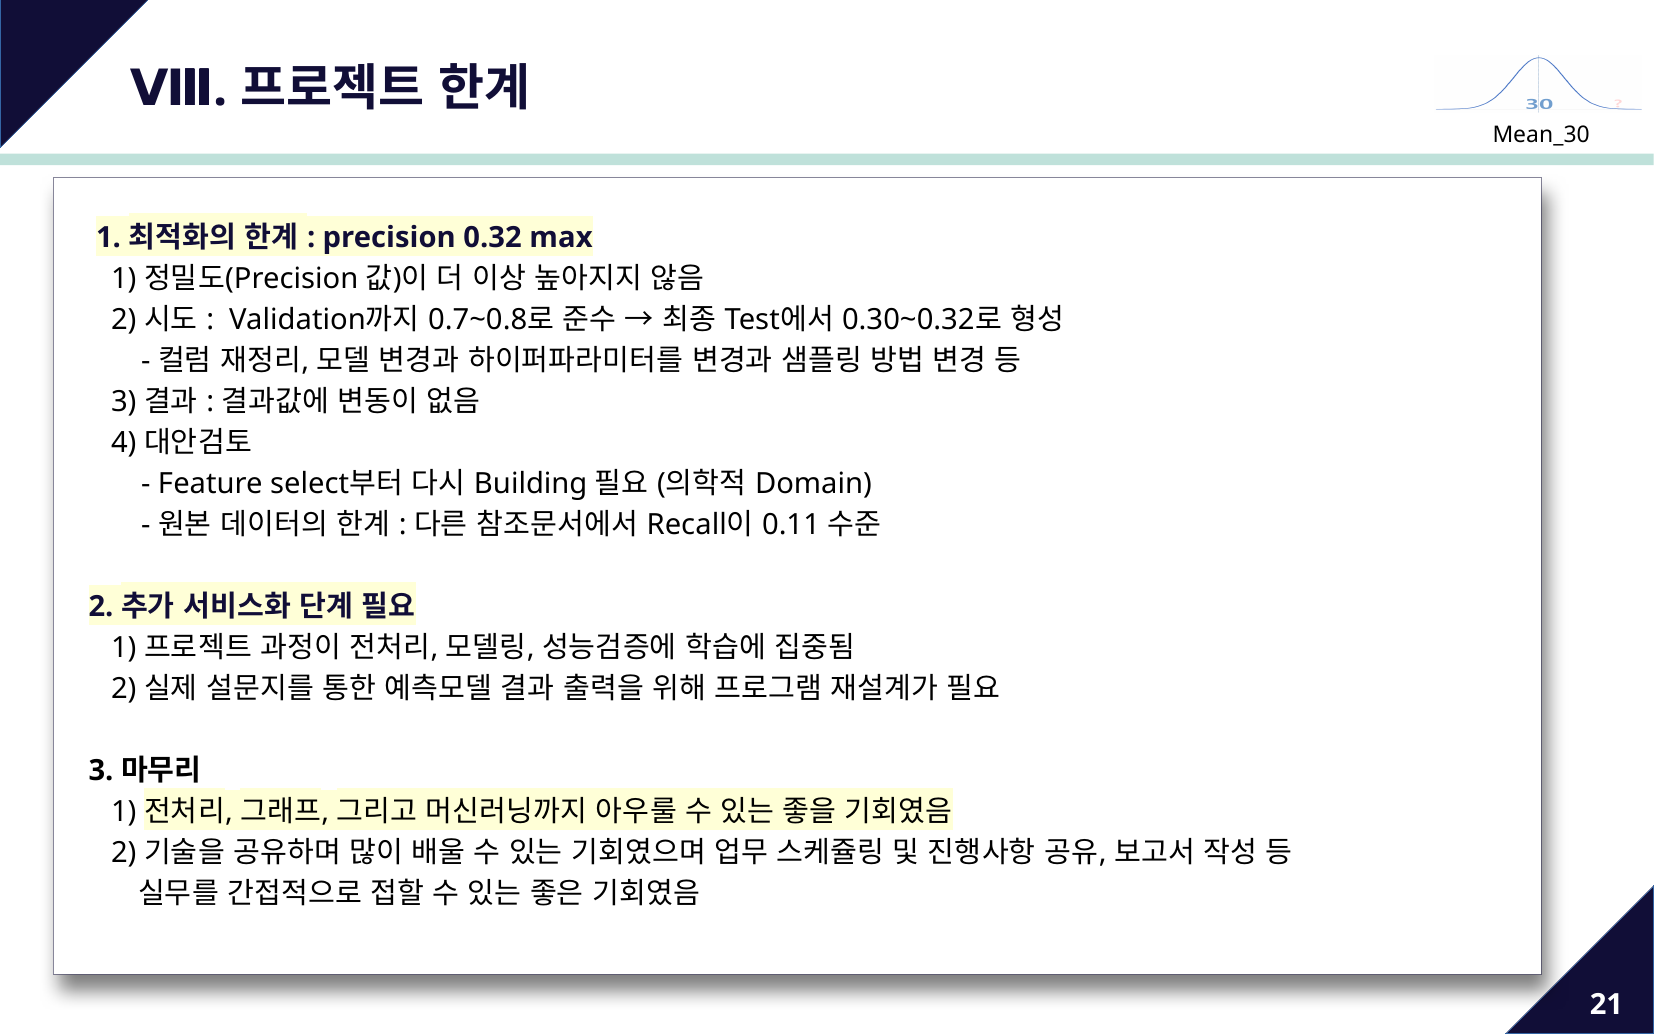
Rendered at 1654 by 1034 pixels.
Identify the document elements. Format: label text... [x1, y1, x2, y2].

picture [1434, 55, 1642, 113]
title Ⅷ. 프로젝트 한계 [129, 41, 1618, 148]
list 1. 최적화의 한계 : precision 0.32 max 1) 정밀도(Precision 값)이 더 이상 높아지지 않음 2) 시도 : Validation까지 0.7~0.8로 준수 → 최종 Test에서 0.30~0.32로 형성 - 컬럼 재정리, 모델 변경과 하이퍼파라미터를 변경과 샘플링 방법 변경 등 3) 결과 : 결과값에 변동이 없음 4) 대안검토 - Feature select부터 다시 Building 필요 (의학적 Domain) - 원본 데이터의 한계 : 다른 참조문서에서 Recall이 0.11 수준 2. 추가 서비스화 단계 필요 1) 프로젝트 과정이 전처리, 모델링, 성능검증에 학습에 집중됨 2) 실제 설문지를 통한 예측모델 결과 출력을 위해 프로그램 재설계가 필요 3. 마무리 1) 전처리, 그래프, 그리고 머신러닝까지 아우룰 수 있는 좋을 기회였음 2) 기술을 공유하며 많이 배울 수 있는 기회였으며 업무 스케쥴링 및 진행사항 공유, 보고서 작성 등 실무를 간접적으로 접할 수 있는 좋은 기회였음 [53, 177, 1542, 975]
text_box <숫자> [1556, 981, 1654, 1025]
text_box Mean_30 [1446, 118, 1636, 148]
